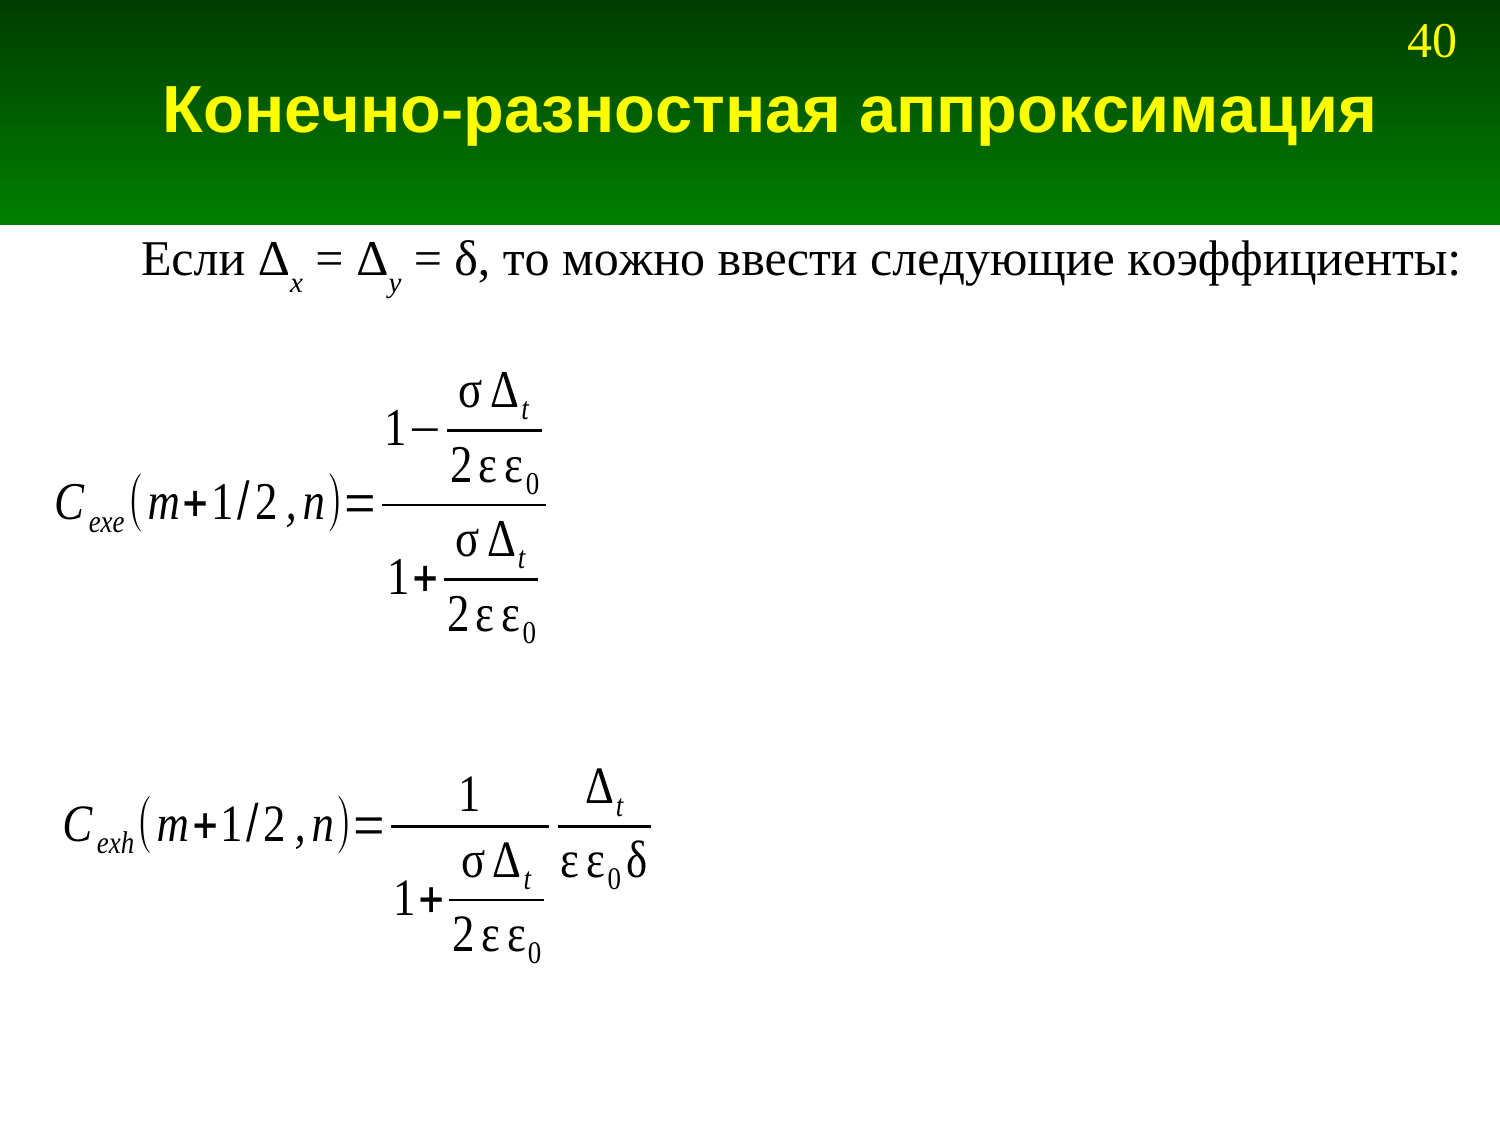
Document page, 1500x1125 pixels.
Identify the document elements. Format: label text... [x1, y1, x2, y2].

text_box Если Δx = Δy = δ, то можно ввести следующие коэффициенты: [126, 218, 1477, 306]
chart [35, 359, 568, 650]
title Конечно-разностная аппроксимация [100, 7, 1441, 204]
chart [43, 756, 672, 970]
